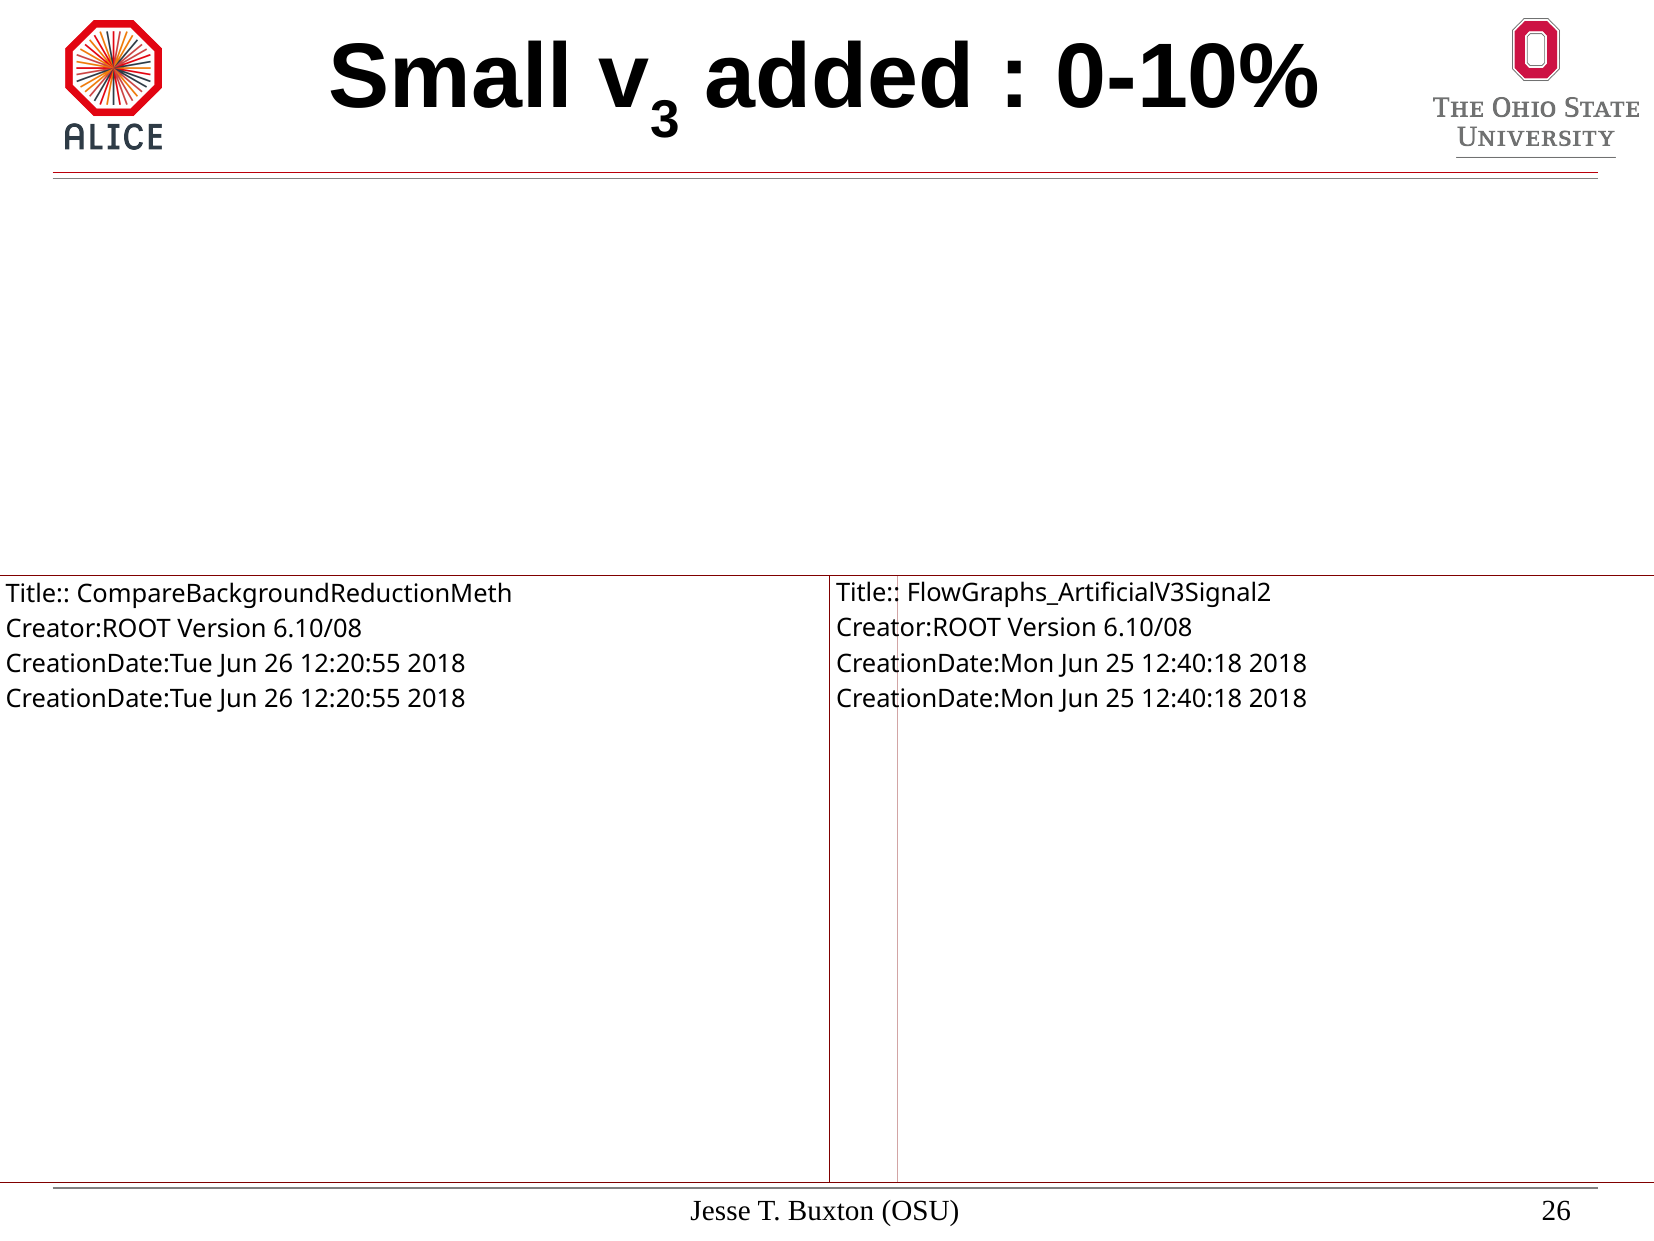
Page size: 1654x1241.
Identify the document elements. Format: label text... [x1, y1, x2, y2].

picture [65, 20, 137, 150]
picture [1513, 5, 1642, 171]
title Small v3 added : 0-10% [137, 1, 1513, 172]
picture [0, 573, 1654, 1183]
